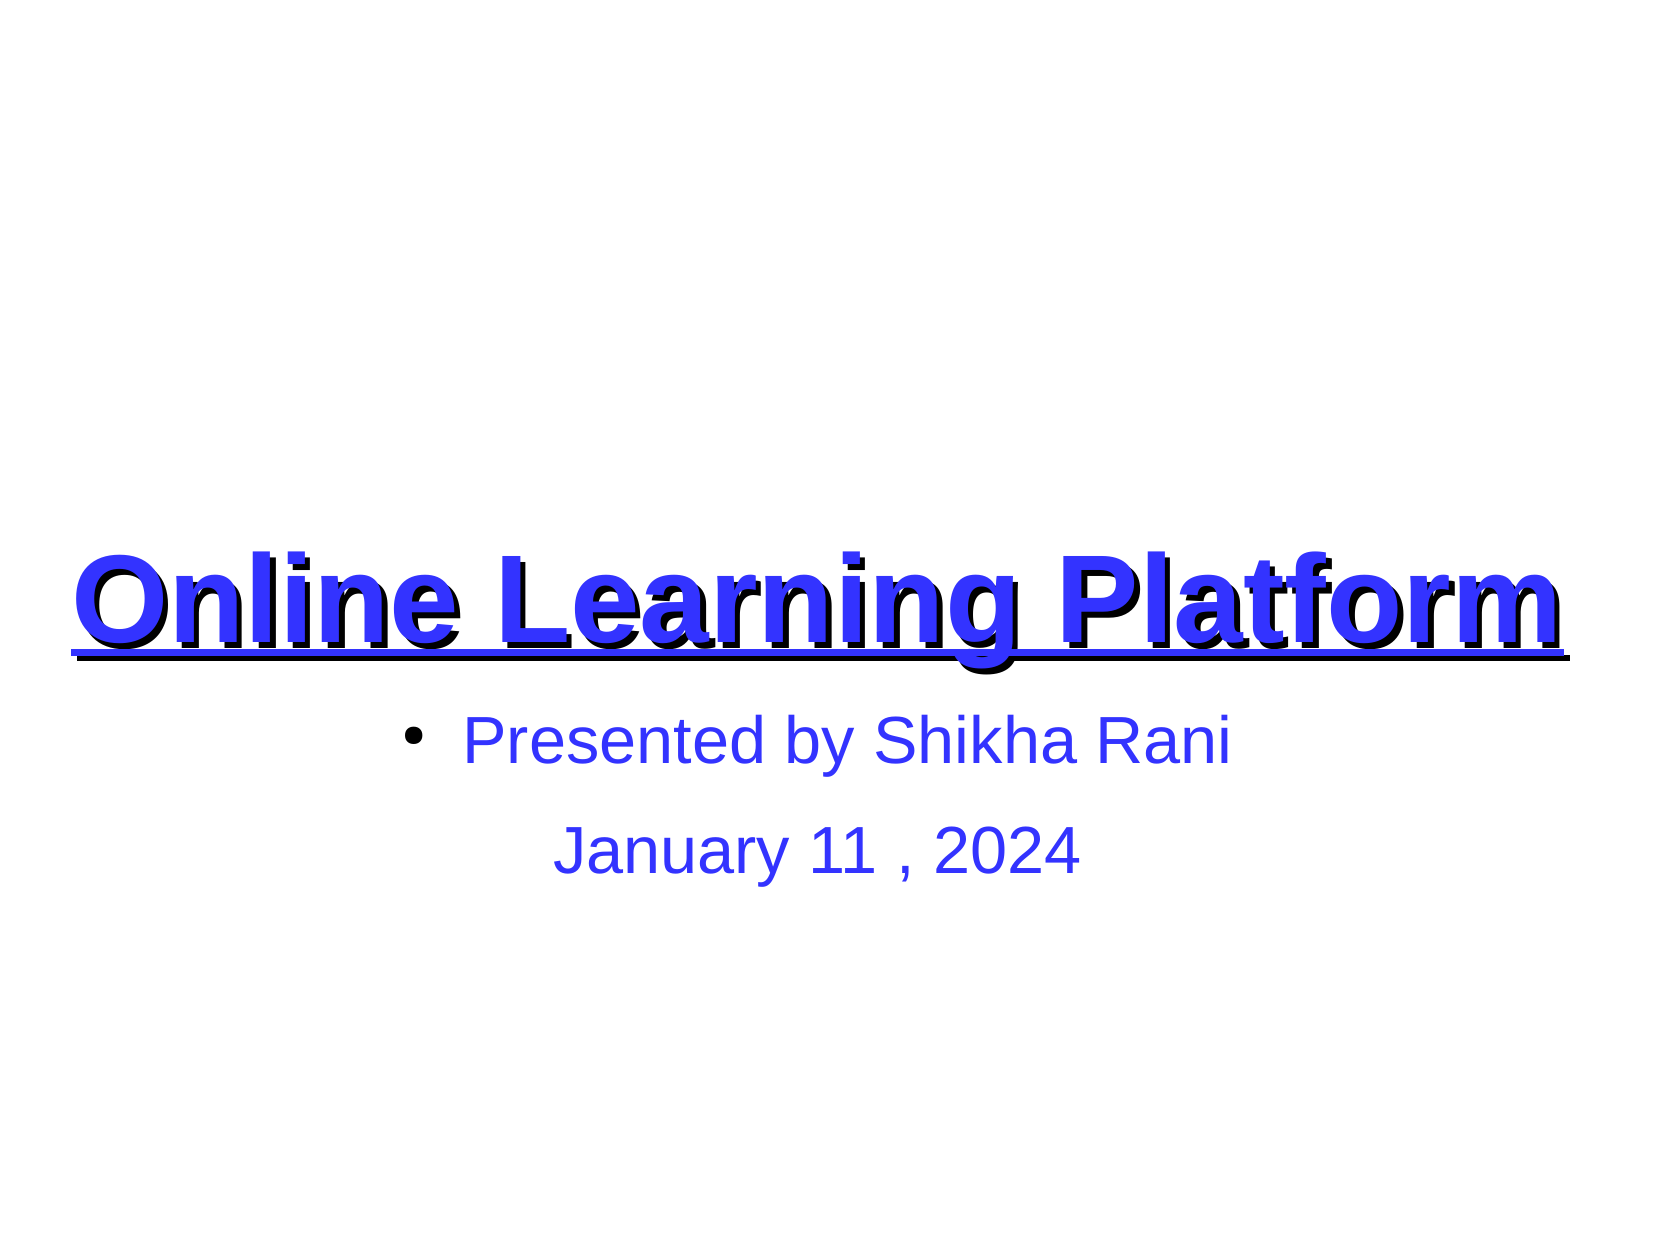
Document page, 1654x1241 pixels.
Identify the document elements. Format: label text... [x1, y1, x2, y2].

subtitle Online Learning Platform Presented by Shikha Rani January 11 , 2024 [30, 442, 1606, 962]
